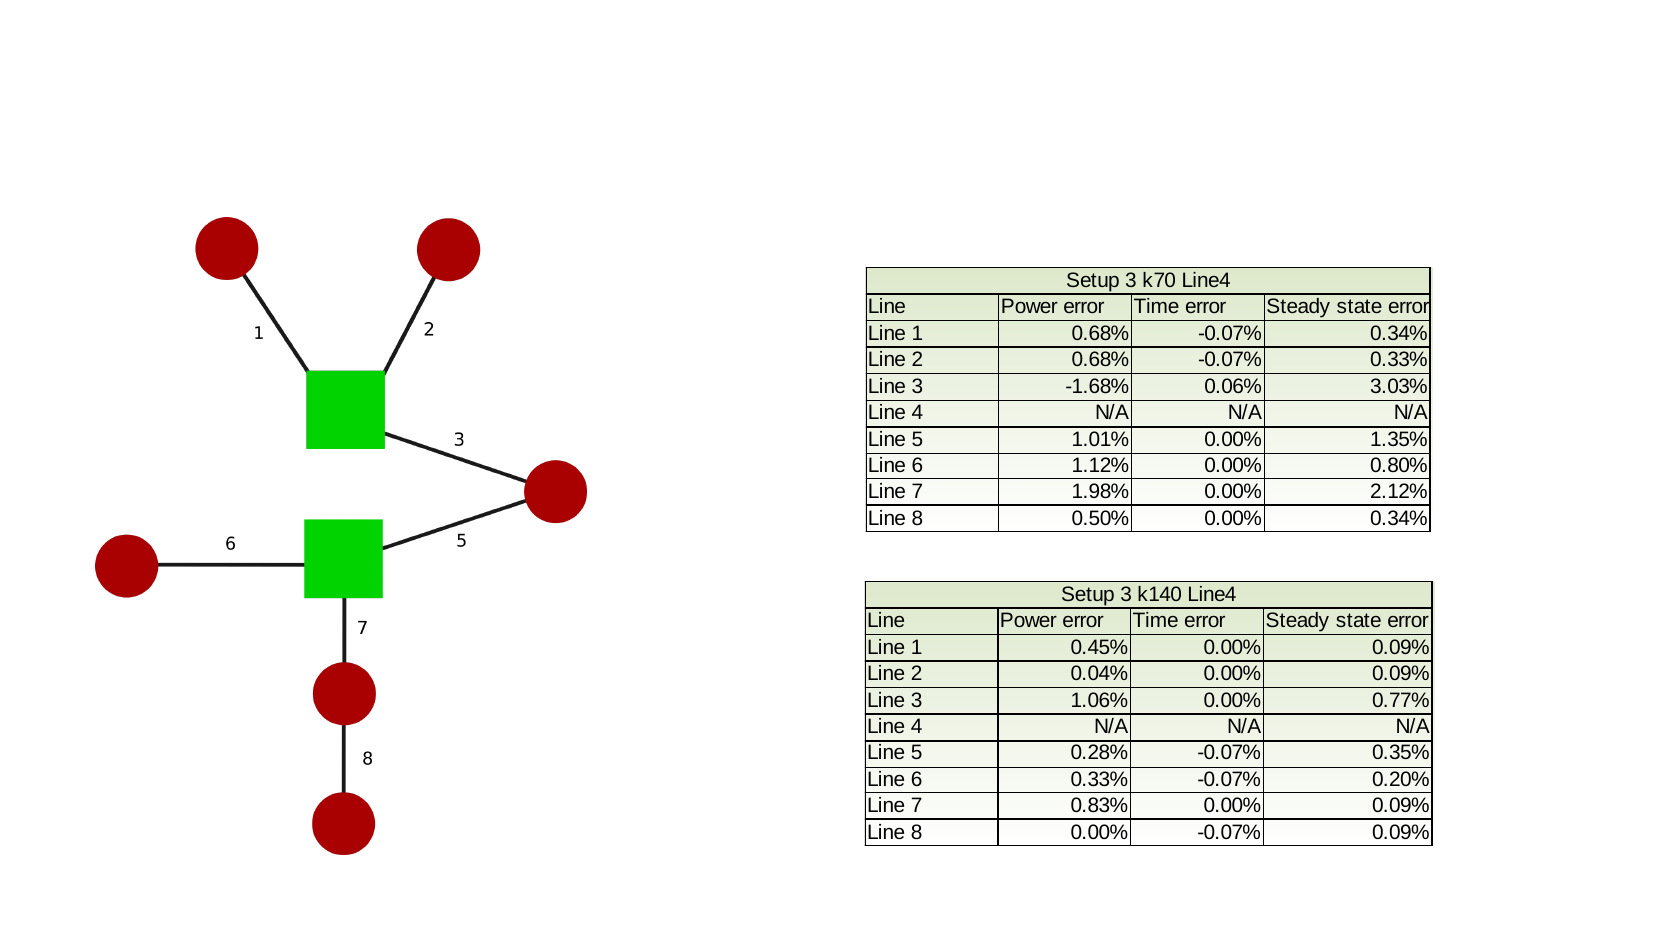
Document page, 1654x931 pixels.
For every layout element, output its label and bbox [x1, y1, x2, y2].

chart [865, 267, 1433, 535]
picture [95, 217, 587, 856]
chart [864, 581, 1435, 849]
